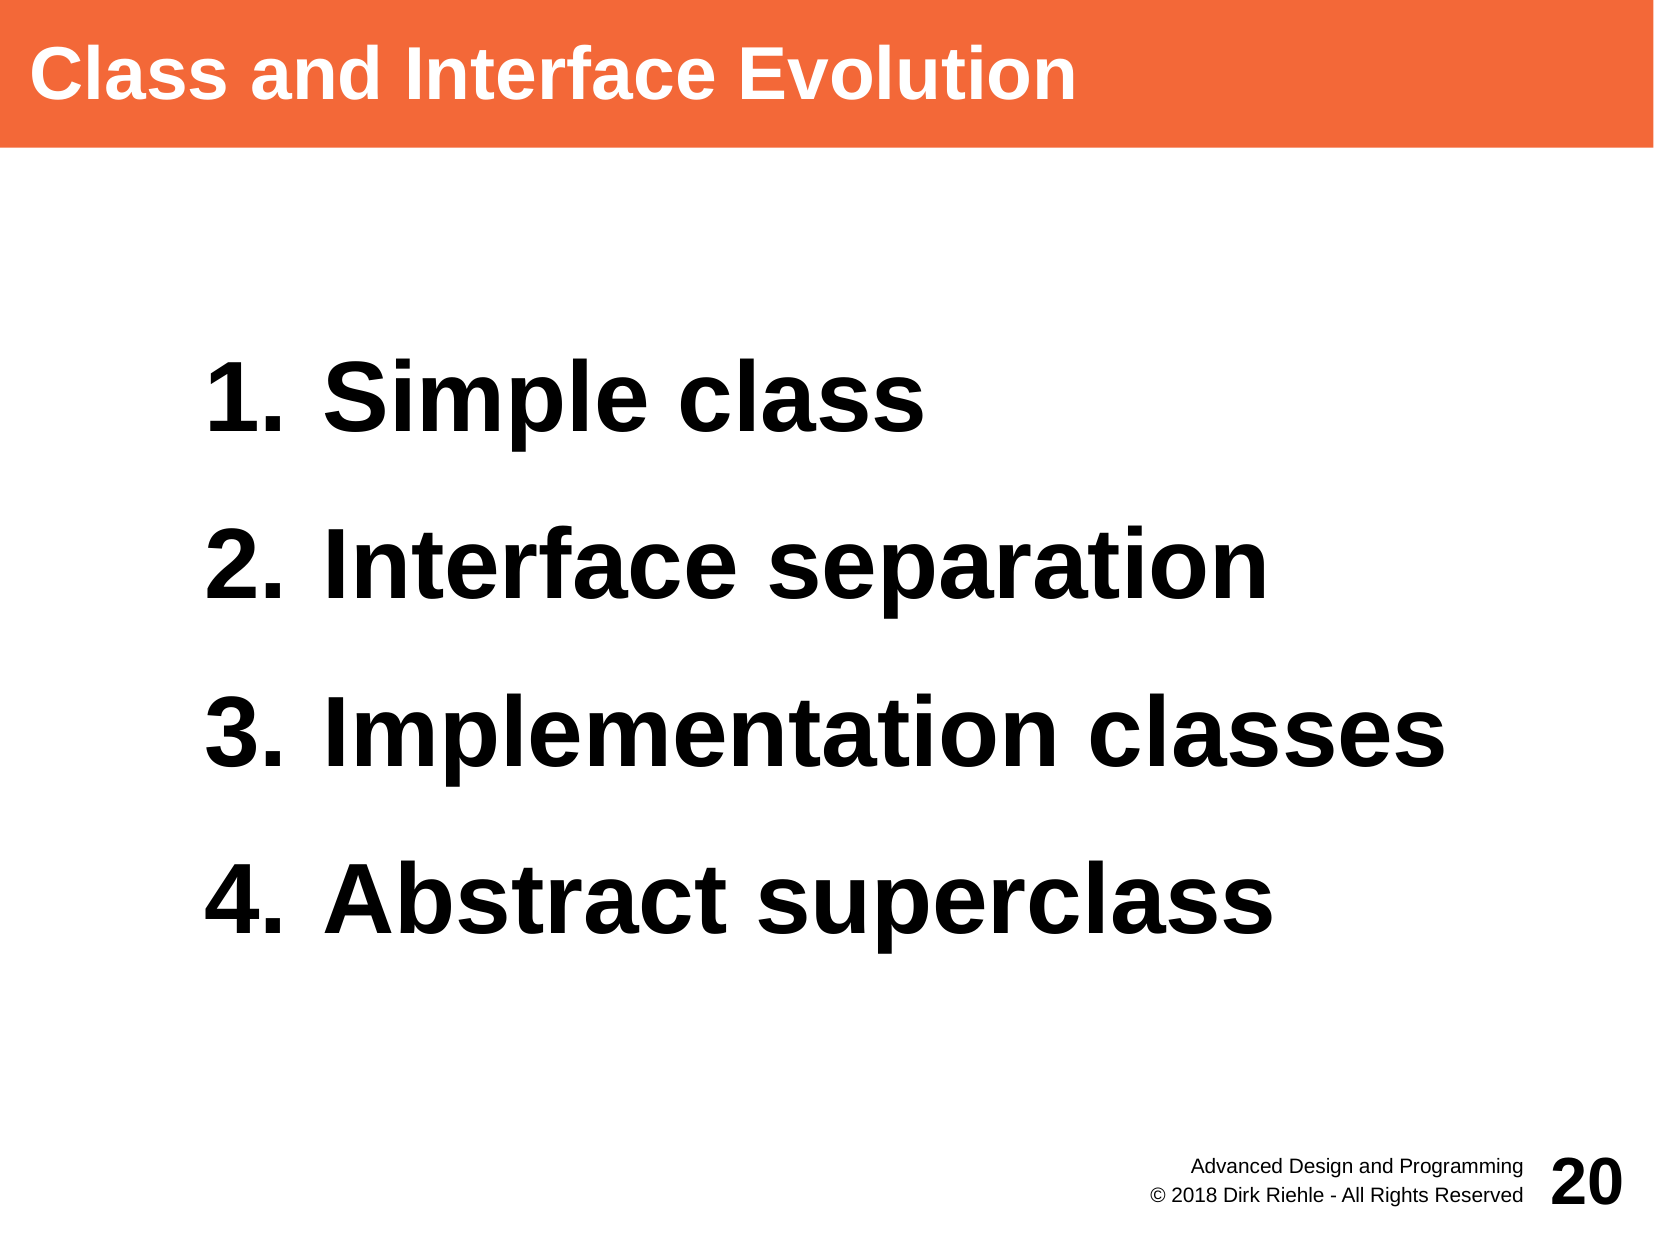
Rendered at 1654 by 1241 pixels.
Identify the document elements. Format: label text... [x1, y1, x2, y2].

title Class and Interface Evolution [0, 0, 1654, 148]
subtitle Simple class Interface separation Implementation classes Abstract superclass [29, 177, 1625, 1063]
